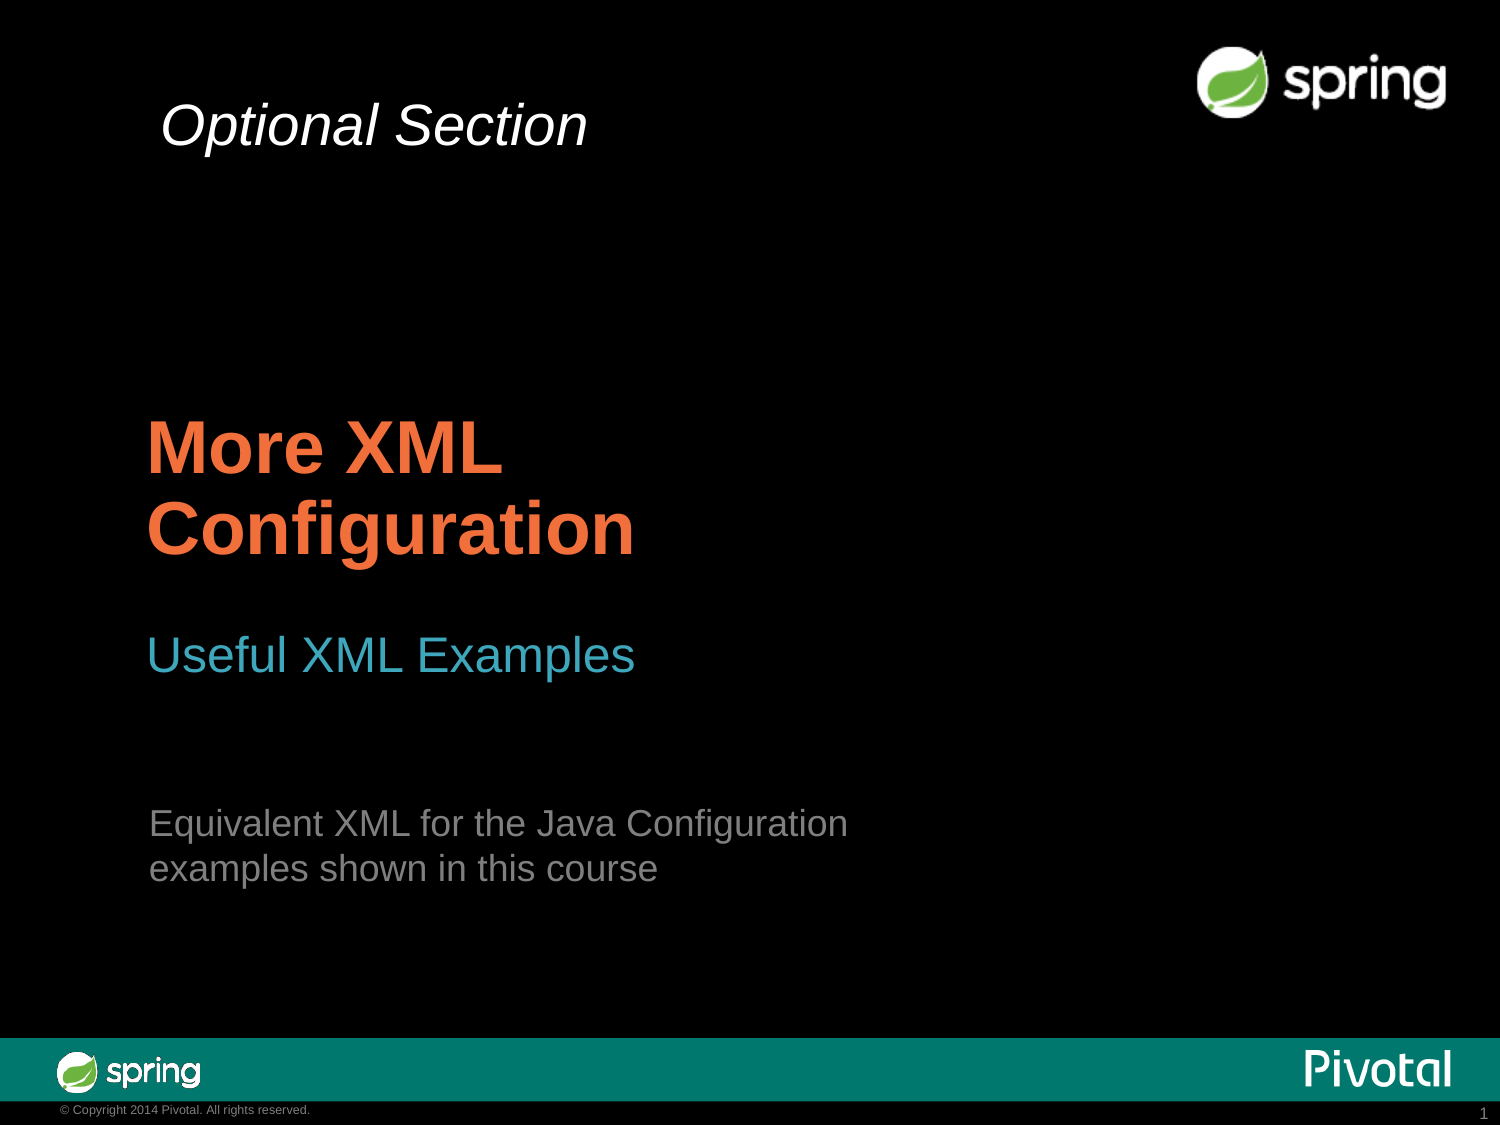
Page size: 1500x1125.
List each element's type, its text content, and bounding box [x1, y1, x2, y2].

picture [1304, 1047, 1452, 1090]
text_box Optional Section [146, 80, 605, 165]
text_box Useful XML Examples [146, 622, 1139, 743]
picture [1155, 28, 1465, 136]
list Equivalent XML for the Java Configuration examples shown in this course [148, 798, 974, 889]
title More XML Configuration [146, 405, 866, 571]
picture [32, 1041, 210, 1103]
